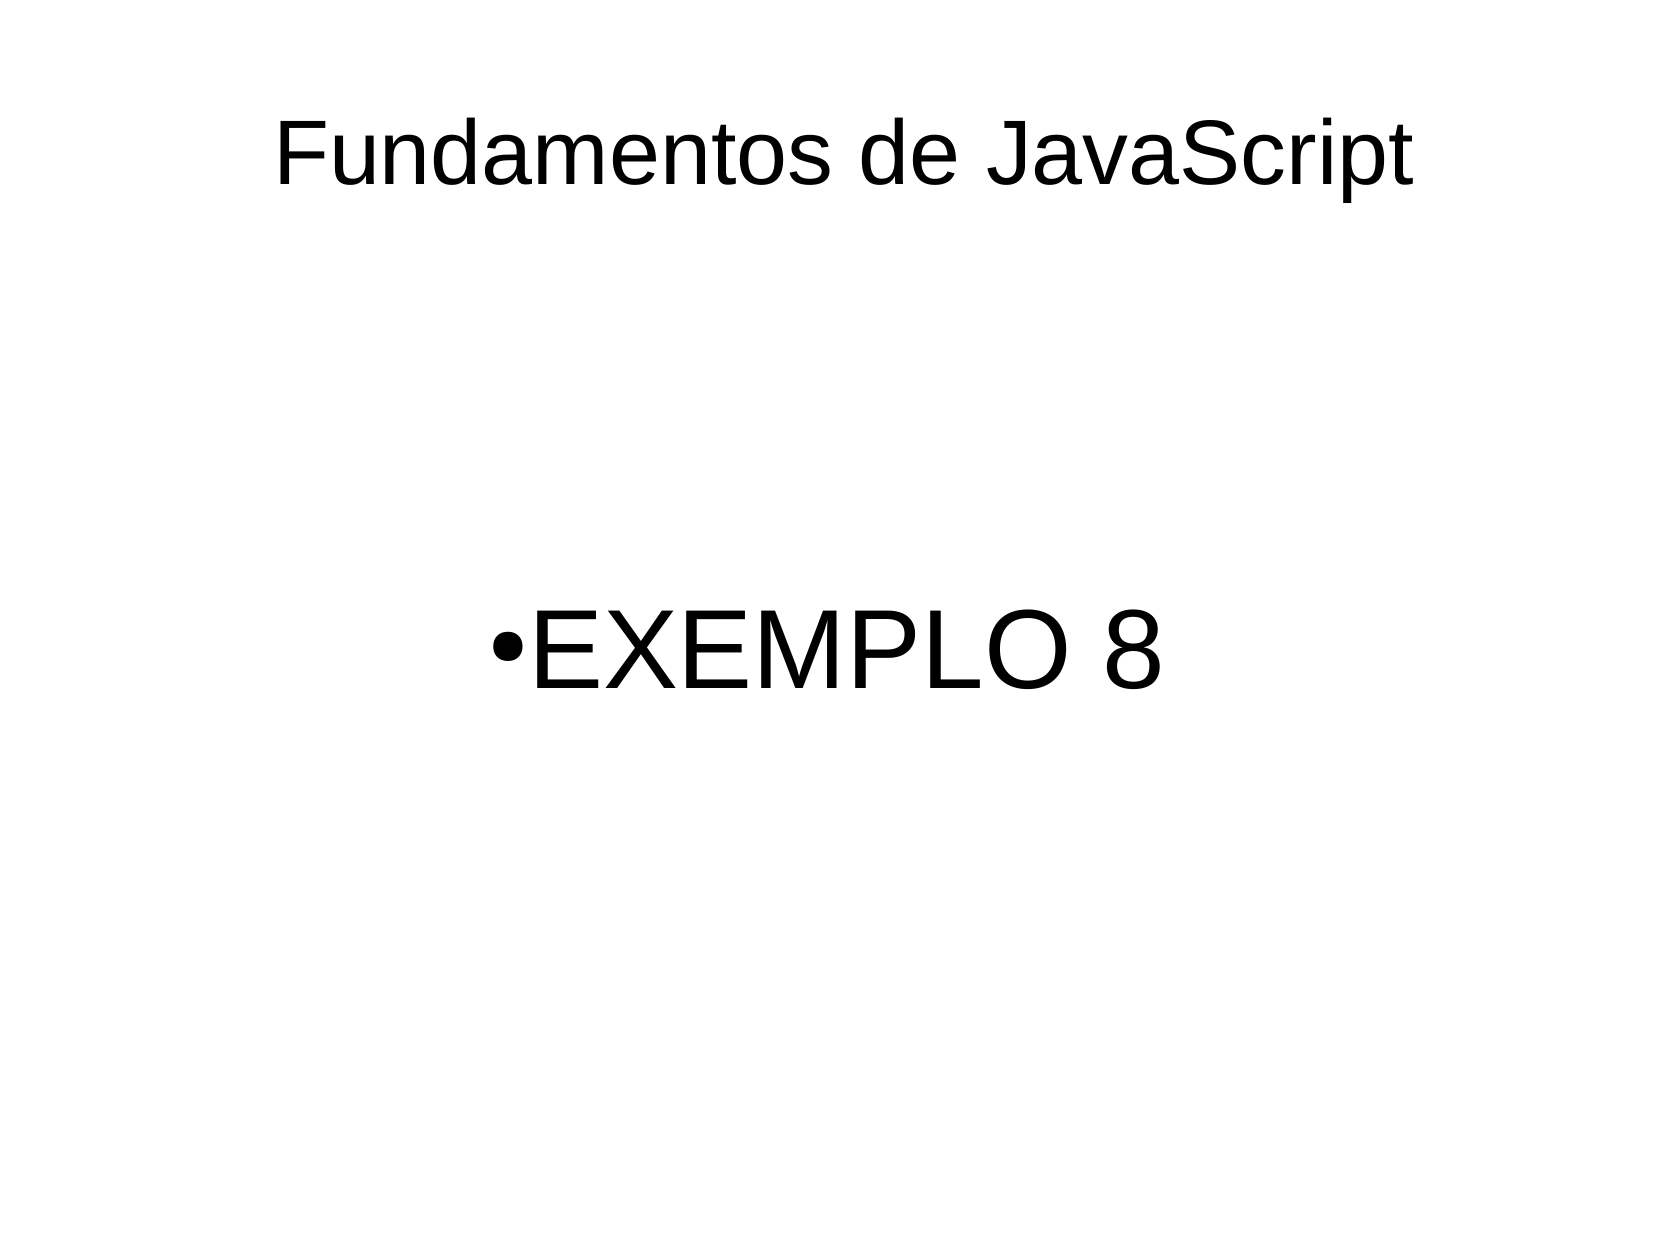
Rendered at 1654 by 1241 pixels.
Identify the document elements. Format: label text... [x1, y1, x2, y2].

subtitle EXEMPLO 8 [82, 290, 1571, 1010]
title Fundamentos de JavaScript [82, 49, 1571, 257]
